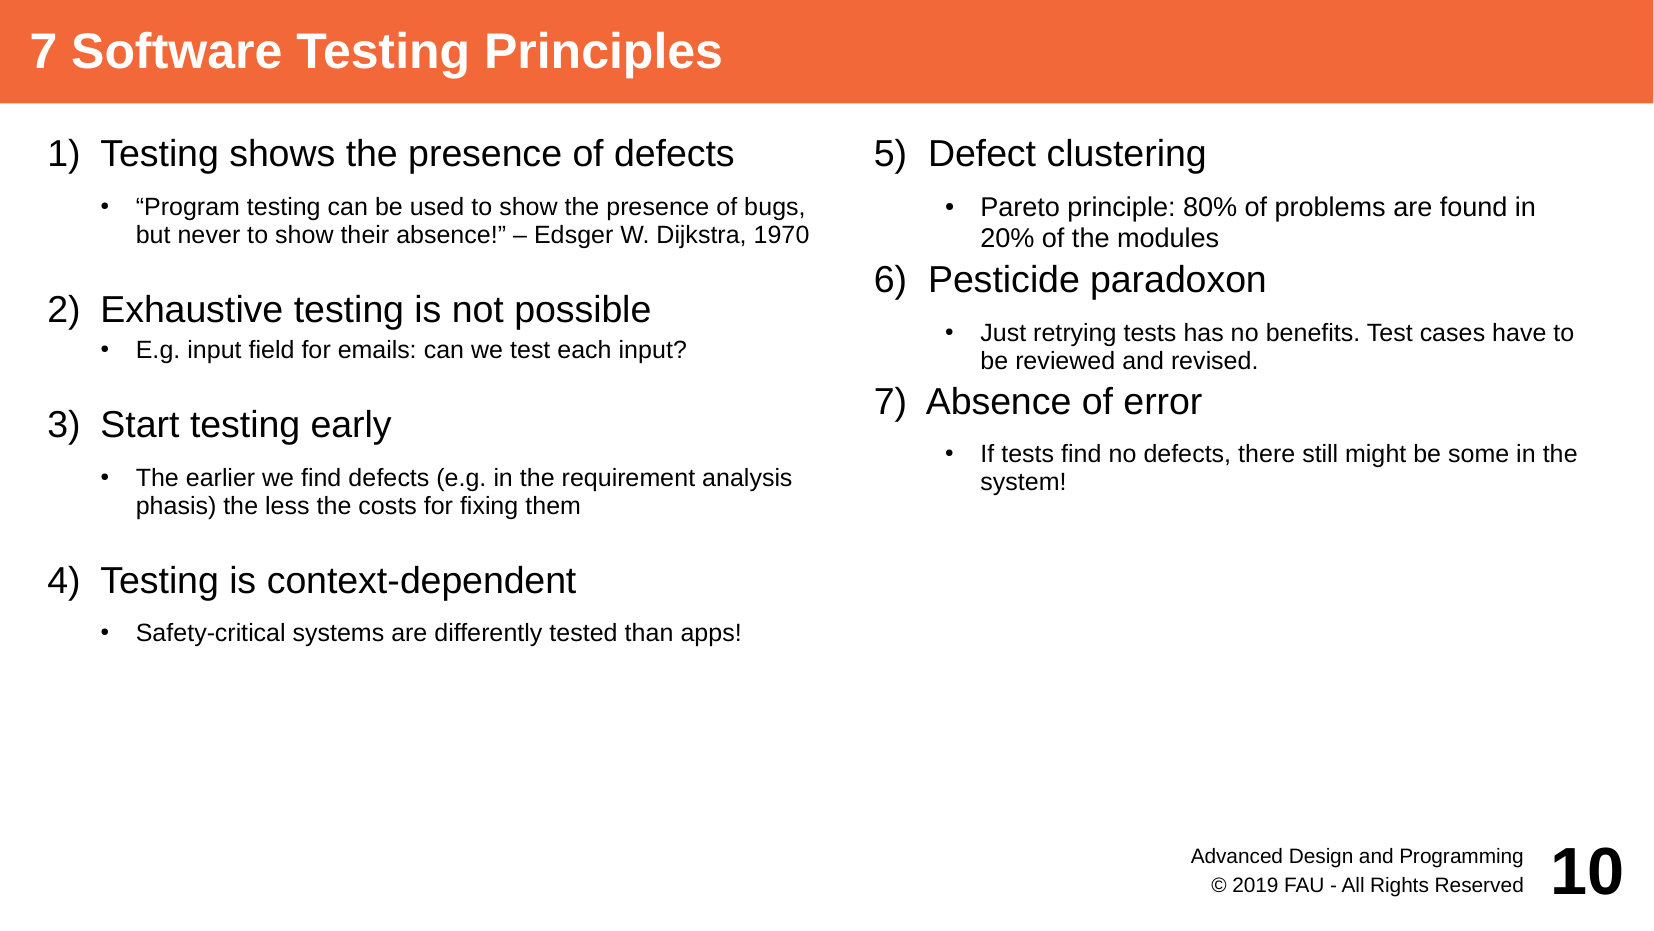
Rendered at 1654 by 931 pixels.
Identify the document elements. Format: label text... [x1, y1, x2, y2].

title 7 Software Testing Principles [0, 0, 1654, 104]
list Testing shows the presence of defects “Program testing can be used to show the presence of bugs, but never to show their absence!” – Edsger W. Dijkstra, 1970 Exhaustive testing is not possible E.g. input field for emails: can we test each input? Start testing early The earlier we find defects (e.g. in the requirement analysis phasis) the less the costs for fixing them Testing is context-dependent Safety-critical systems are differently tested than apps! [29, 132, 841, 811]
list 5) Defect clustering Pareto principle: 80% of problems are found in 20% of the modules 6) Pesticide paradoxon Just retrying tests has no benefits. Test cases have to be reviewed and revised. 7) Absence of error If tests find no defects, there still might be some in the system! [874, 132, 1580, 901]
